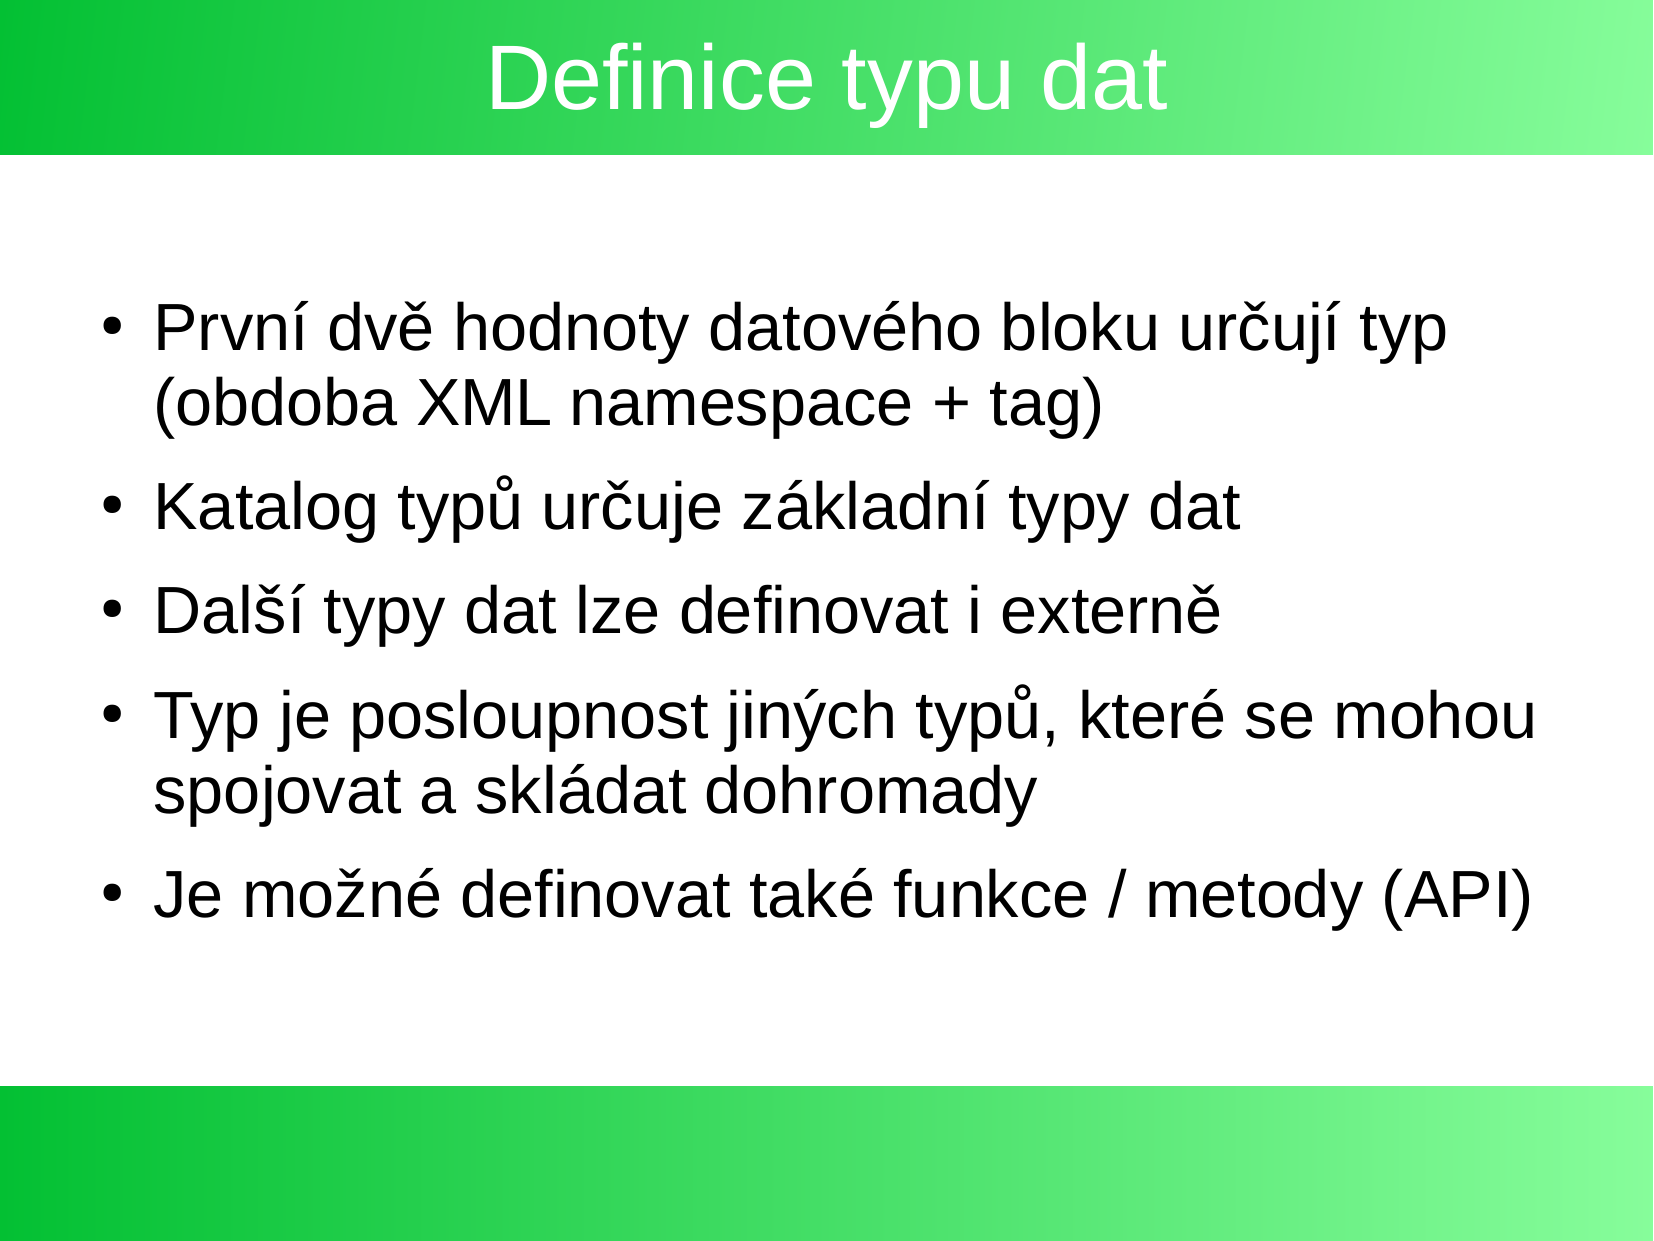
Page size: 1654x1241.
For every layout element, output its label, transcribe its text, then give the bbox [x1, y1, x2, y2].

title Definice typu dat [82, 25, 1571, 130]
list První dvě hodnoty datového bloku určují typ (obdoba XML namespace + tag) Katalog typů určuje základní typy dat Další typy dat lze definovat i externě Typ je posloupnost jiných typů, které se mohou spojovat a skládat dohromady Je možné definovat také funkce / metody (API) [82, 290, 1571, 1010]
